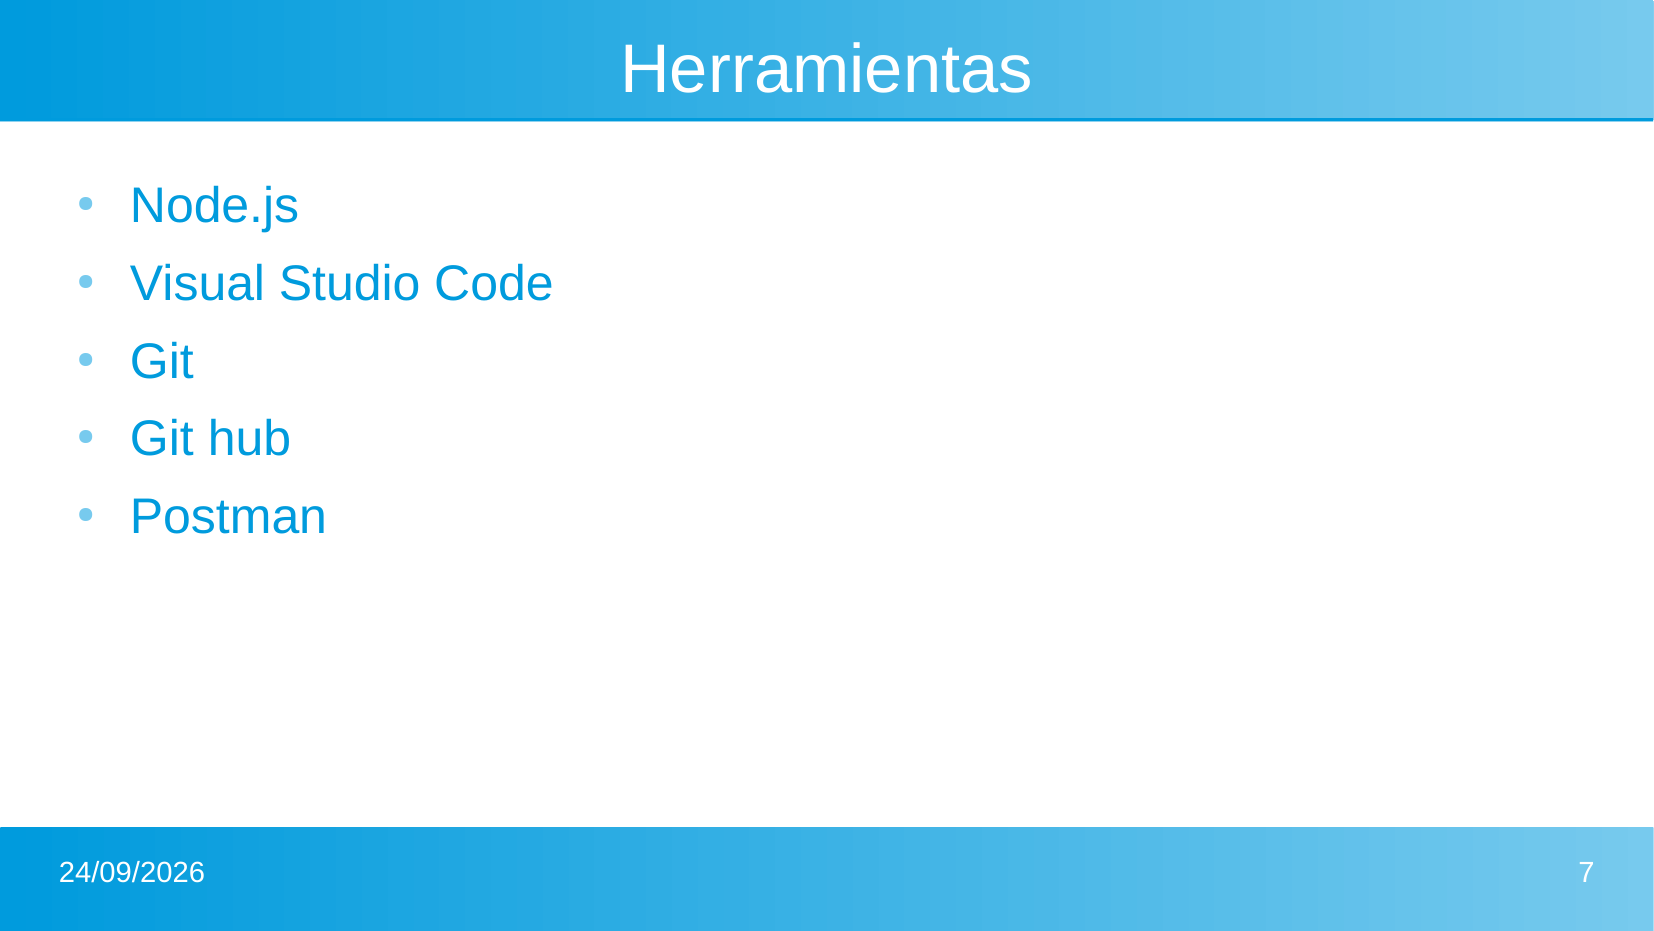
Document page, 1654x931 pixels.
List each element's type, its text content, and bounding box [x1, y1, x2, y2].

list Node.js Visual Studio Code Git Git hub Postman [59, 177, 1595, 768]
title Herramientas [59, 29, 1595, 108]
